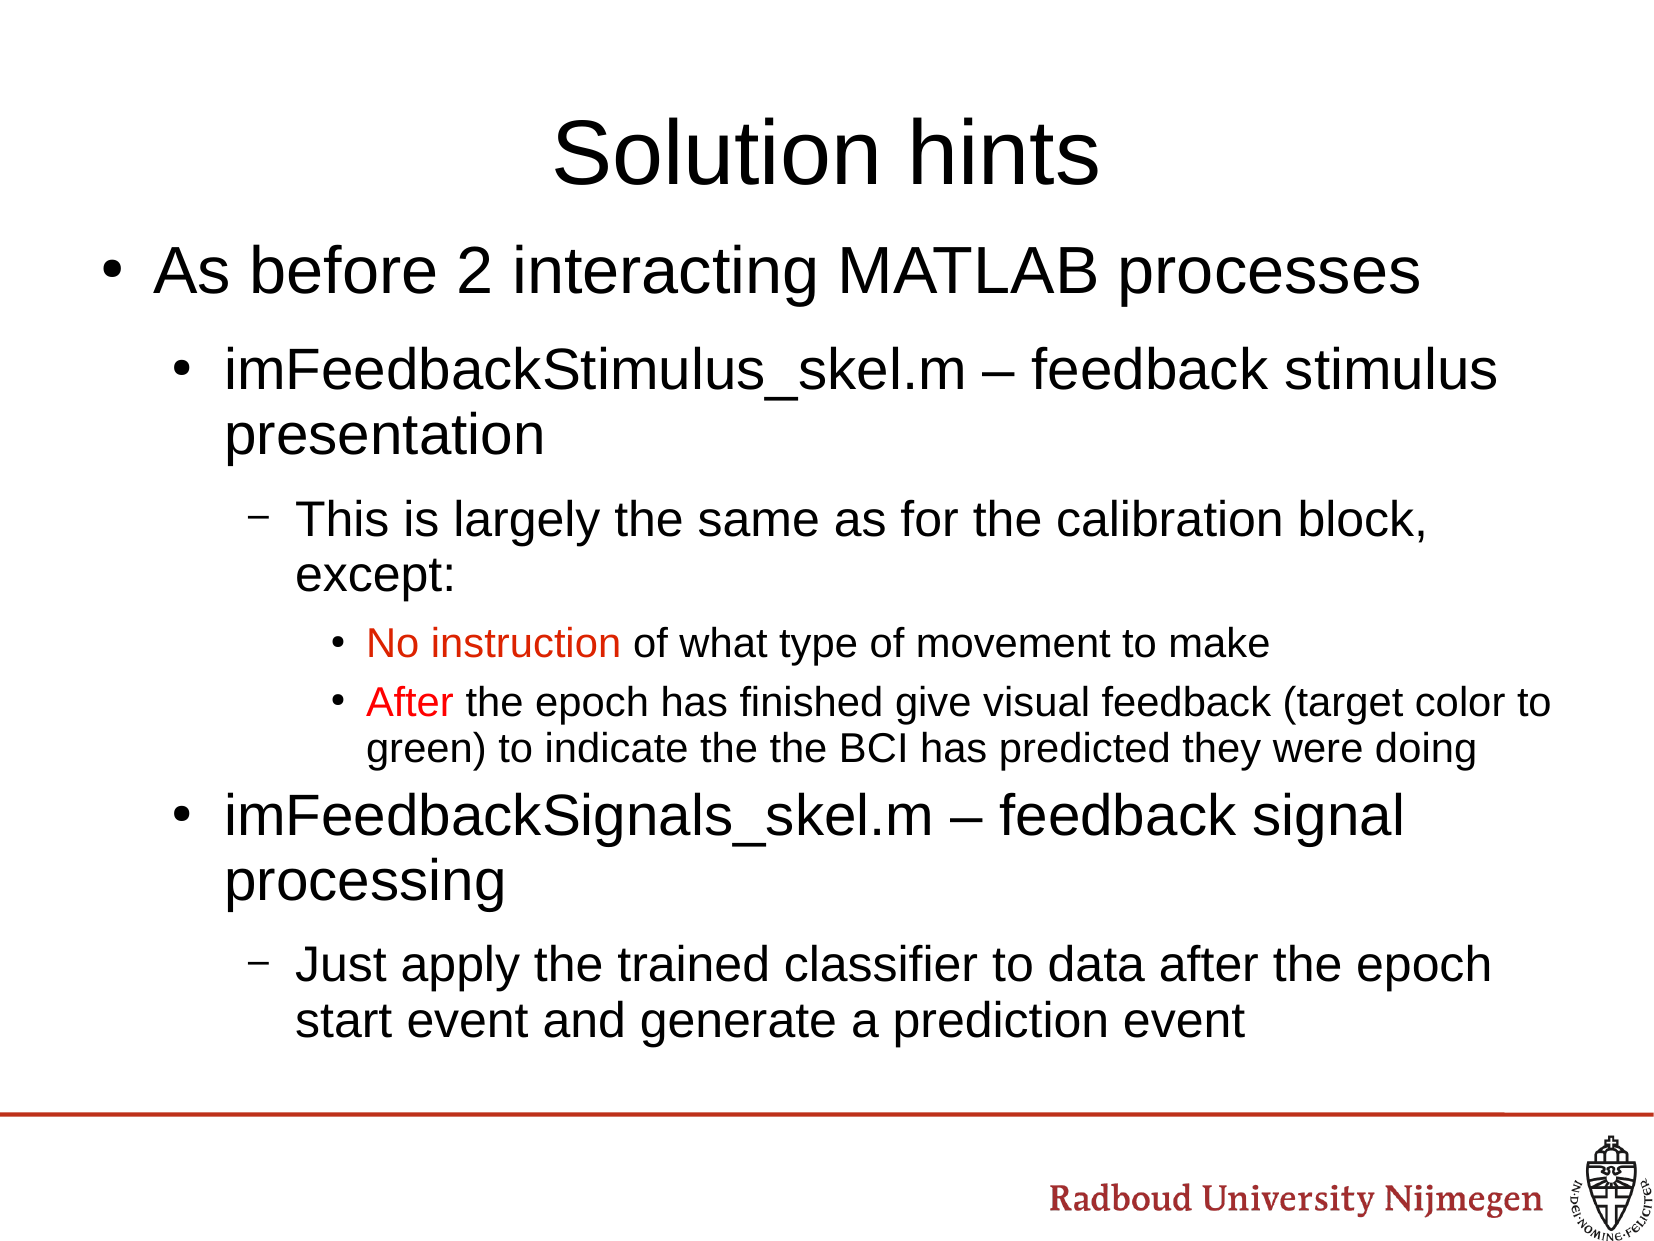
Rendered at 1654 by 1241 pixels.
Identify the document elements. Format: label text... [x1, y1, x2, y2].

title Solution hints [82, 49, 1571, 232]
list As before 2 interacting MATLAB processes imFeedbackStimulus_skel.m – feedback stimulus presentation This is largely the same as for the calibration block, except: No instruction of what type of movement to make After the epoch has finished give visual feedback (target color to green) to indicate the the BCI has predicted they were doing imFeedbackSignals_skel.m – feedback signal processing Just apply the trained classifier to data after the epoch start event and generate a prediction event [82, 232, 1571, 1109]
picture [1050, 1134, 1654, 1241]
